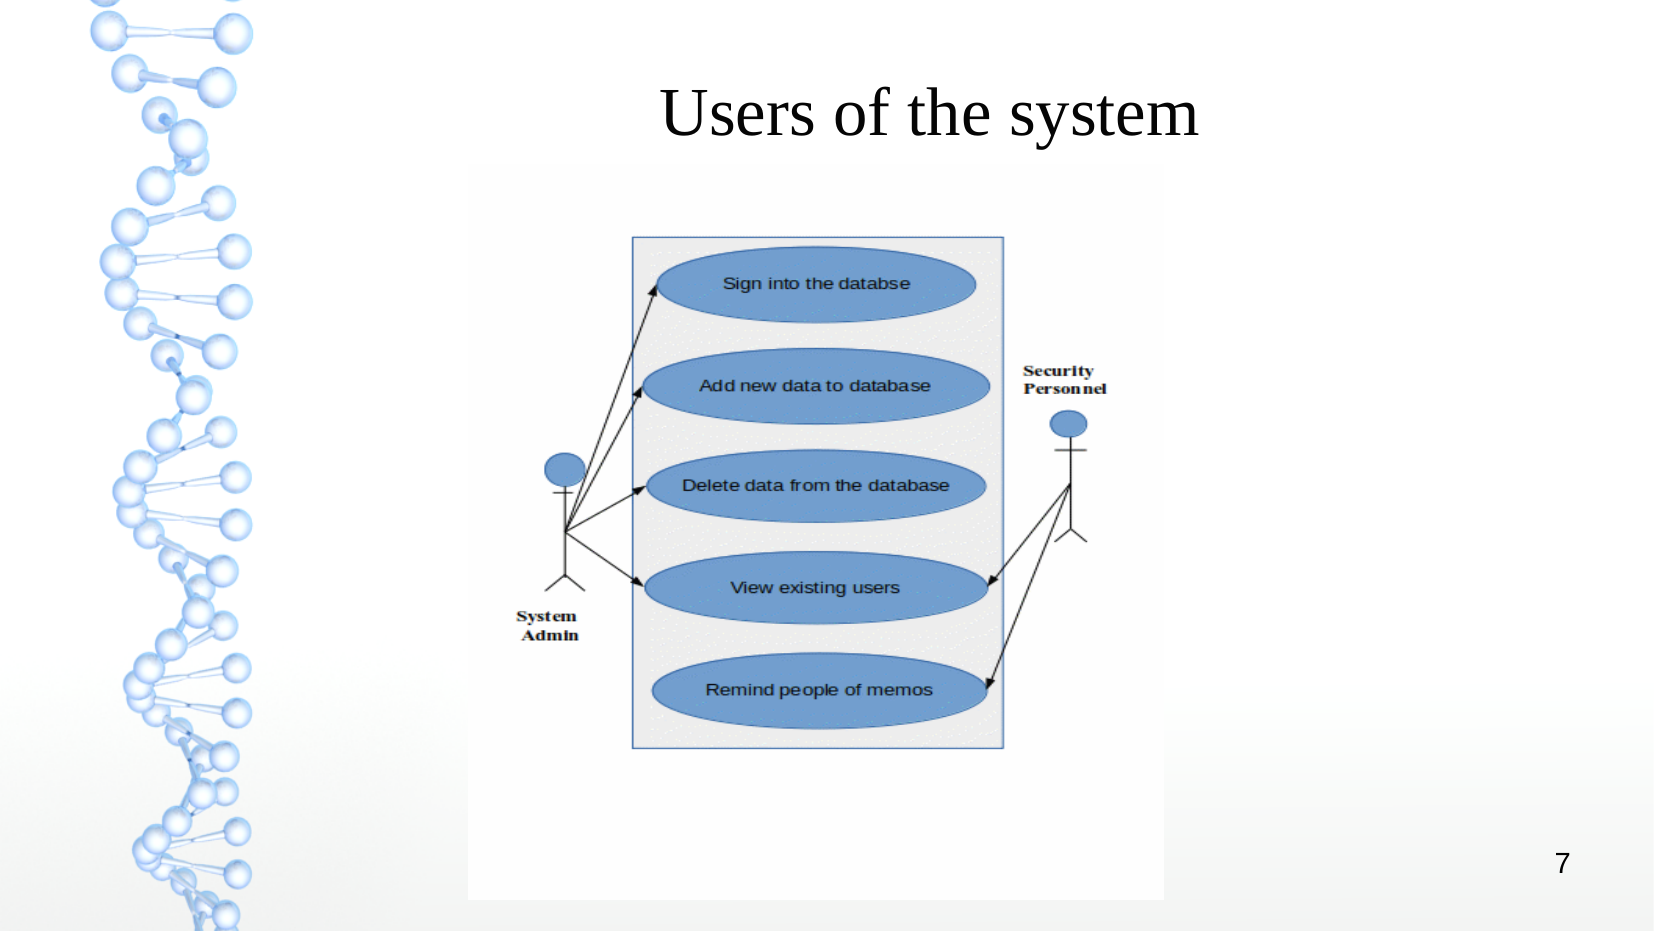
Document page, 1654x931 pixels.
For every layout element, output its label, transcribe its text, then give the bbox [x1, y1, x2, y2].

title Users of the system [265, 35, 1595, 189]
picture [0, 0, 1654, 931]
